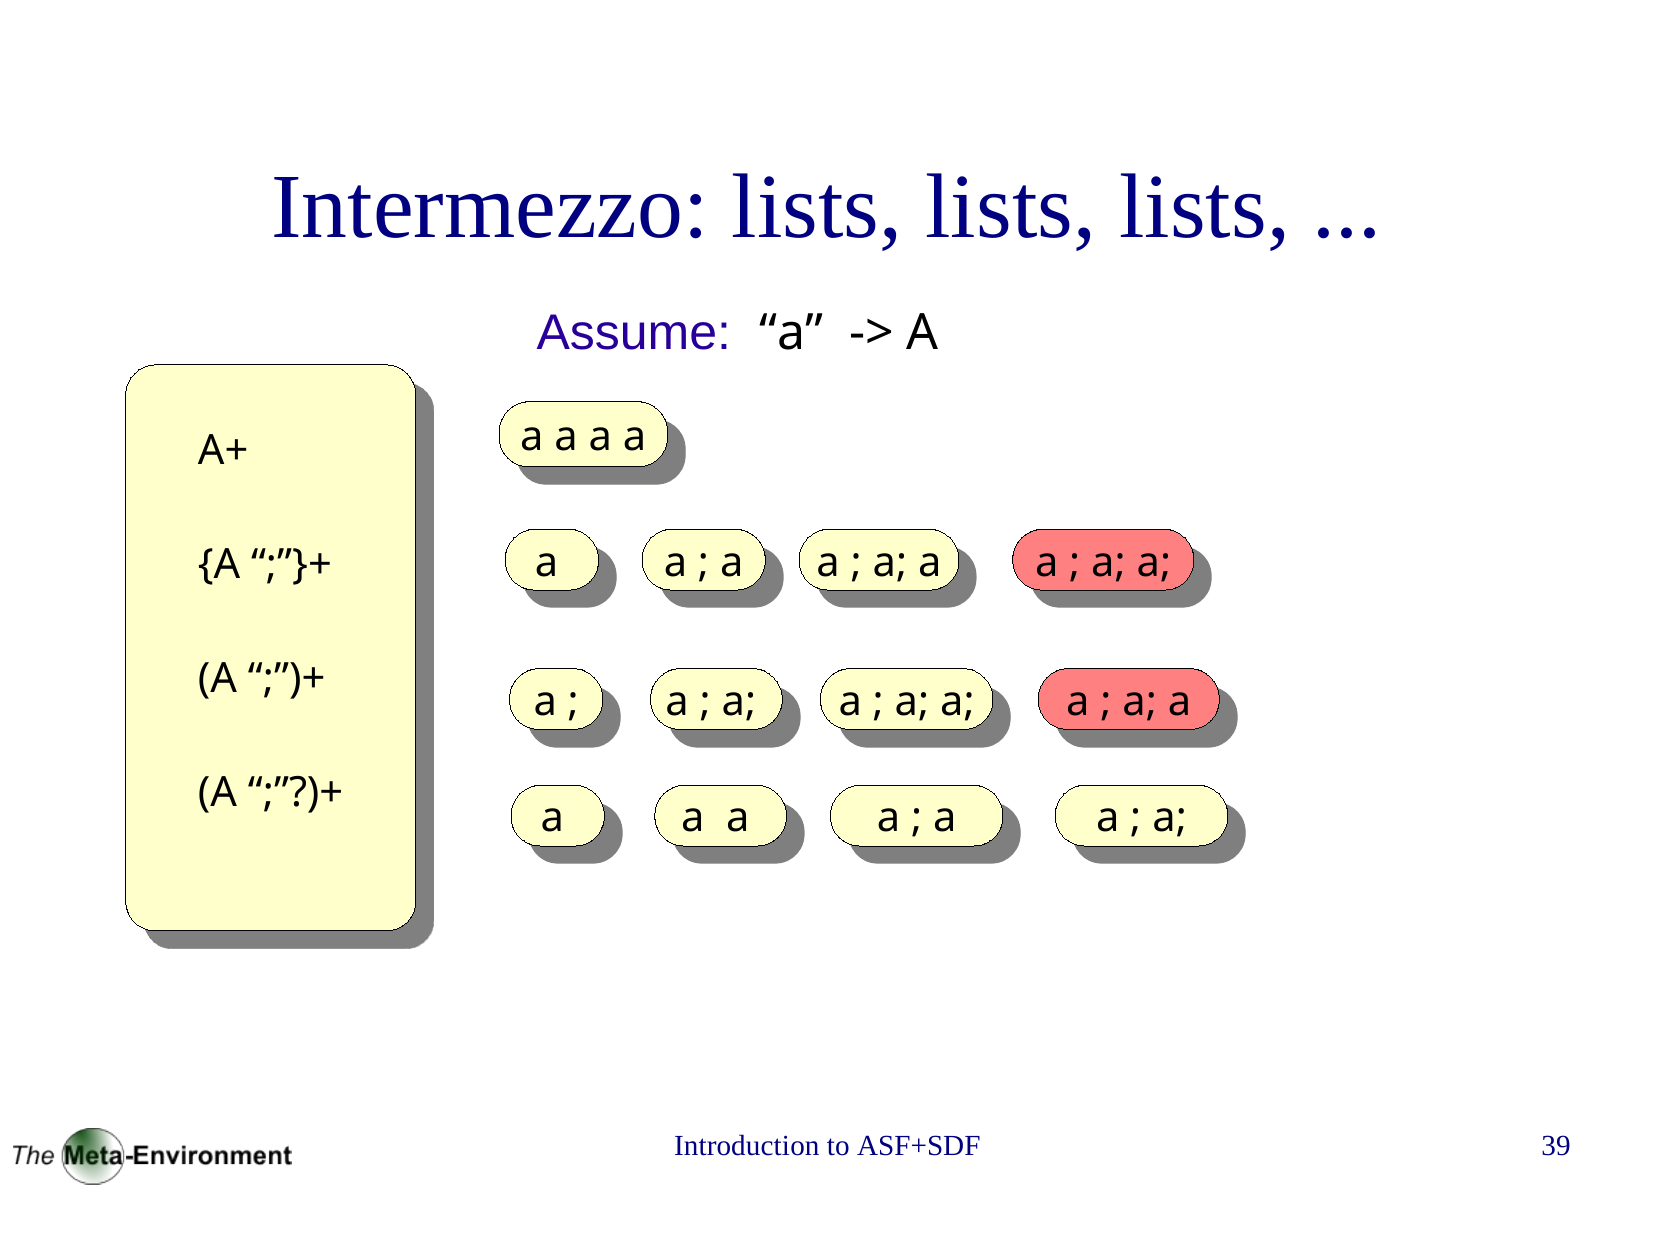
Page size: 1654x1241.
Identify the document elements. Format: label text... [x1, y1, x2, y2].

text_box a ; a; a [1038, 668, 1220, 730]
text_box a ; a [642, 529, 766, 591]
text_box a [505, 529, 599, 591]
text_box Assume: “a” -> A [521, 288, 975, 373]
text_box a ; a; [650, 668, 783, 730]
text_box a ; a; a [799, 529, 959, 591]
title Intermezzo: lists, lists, lists, ... [121, 102, 1534, 311]
text_box a ; a [830, 785, 1003, 847]
text_box a ; a; a; [820, 668, 993, 730]
text_box a ; [509, 668, 603, 730]
text_box a [511, 785, 605, 847]
text_box A+ {A “;”}+ (A “;”)+ (A “;”?)+ [125, 364, 416, 931]
text_box a ; a; a; [1012, 529, 1194, 591]
text_box a ; a; [1055, 785, 1228, 847]
picture [13, 1128, 292, 1185]
text_box a a [654, 785, 787, 847]
text_box a a a a [499, 401, 668, 467]
